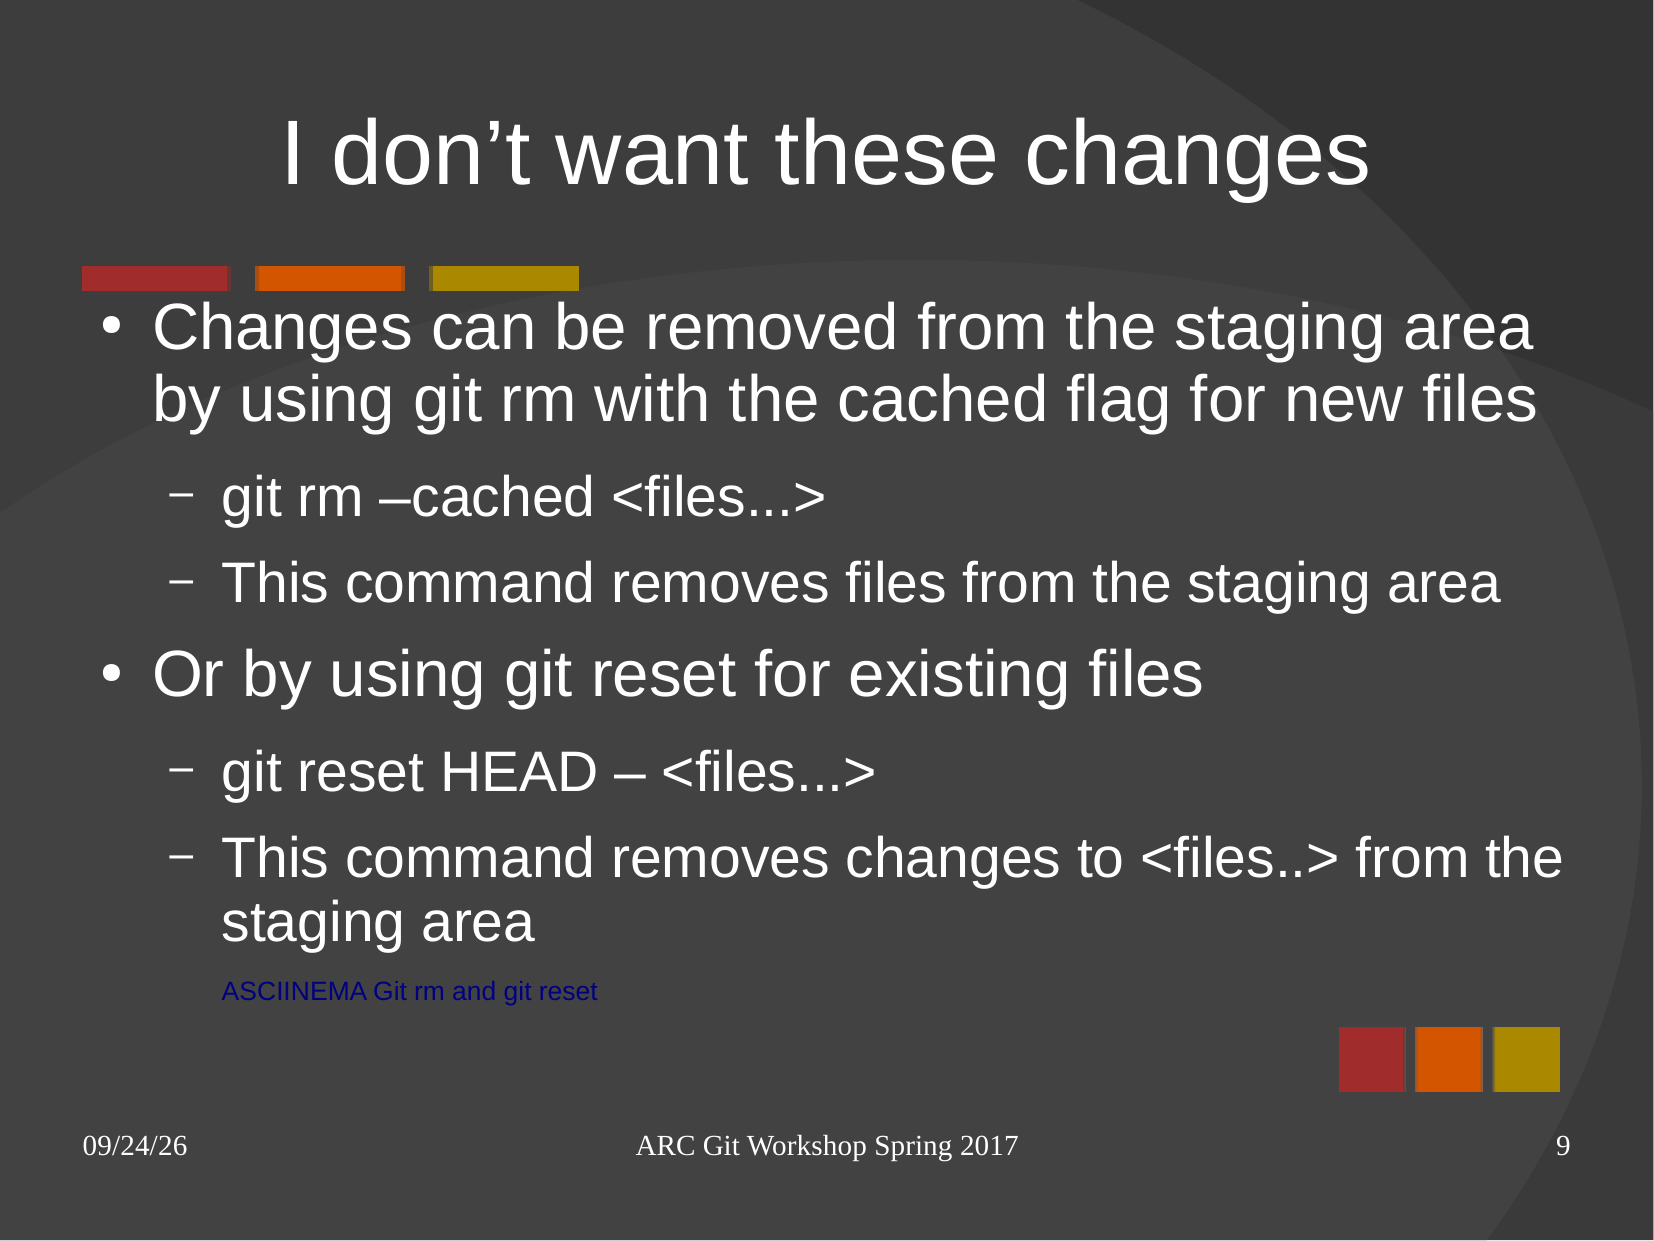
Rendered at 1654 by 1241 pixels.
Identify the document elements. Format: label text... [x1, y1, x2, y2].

list Changes can be removed from the staging area by using git rm with the cached flag for new files git rm –cached <files...> This command removes files from the staging area Or by using git reset for existing files git reset HEAD – <files...> This command removes changes to <files..> from the staging area ASCIINEMA Git rm and git reset [82, 290, 1571, 1010]
title I don’t want these changes [82, 49, 1571, 257]
picture [82, 266, 579, 290]
picture [1339, 1027, 1560, 1092]
